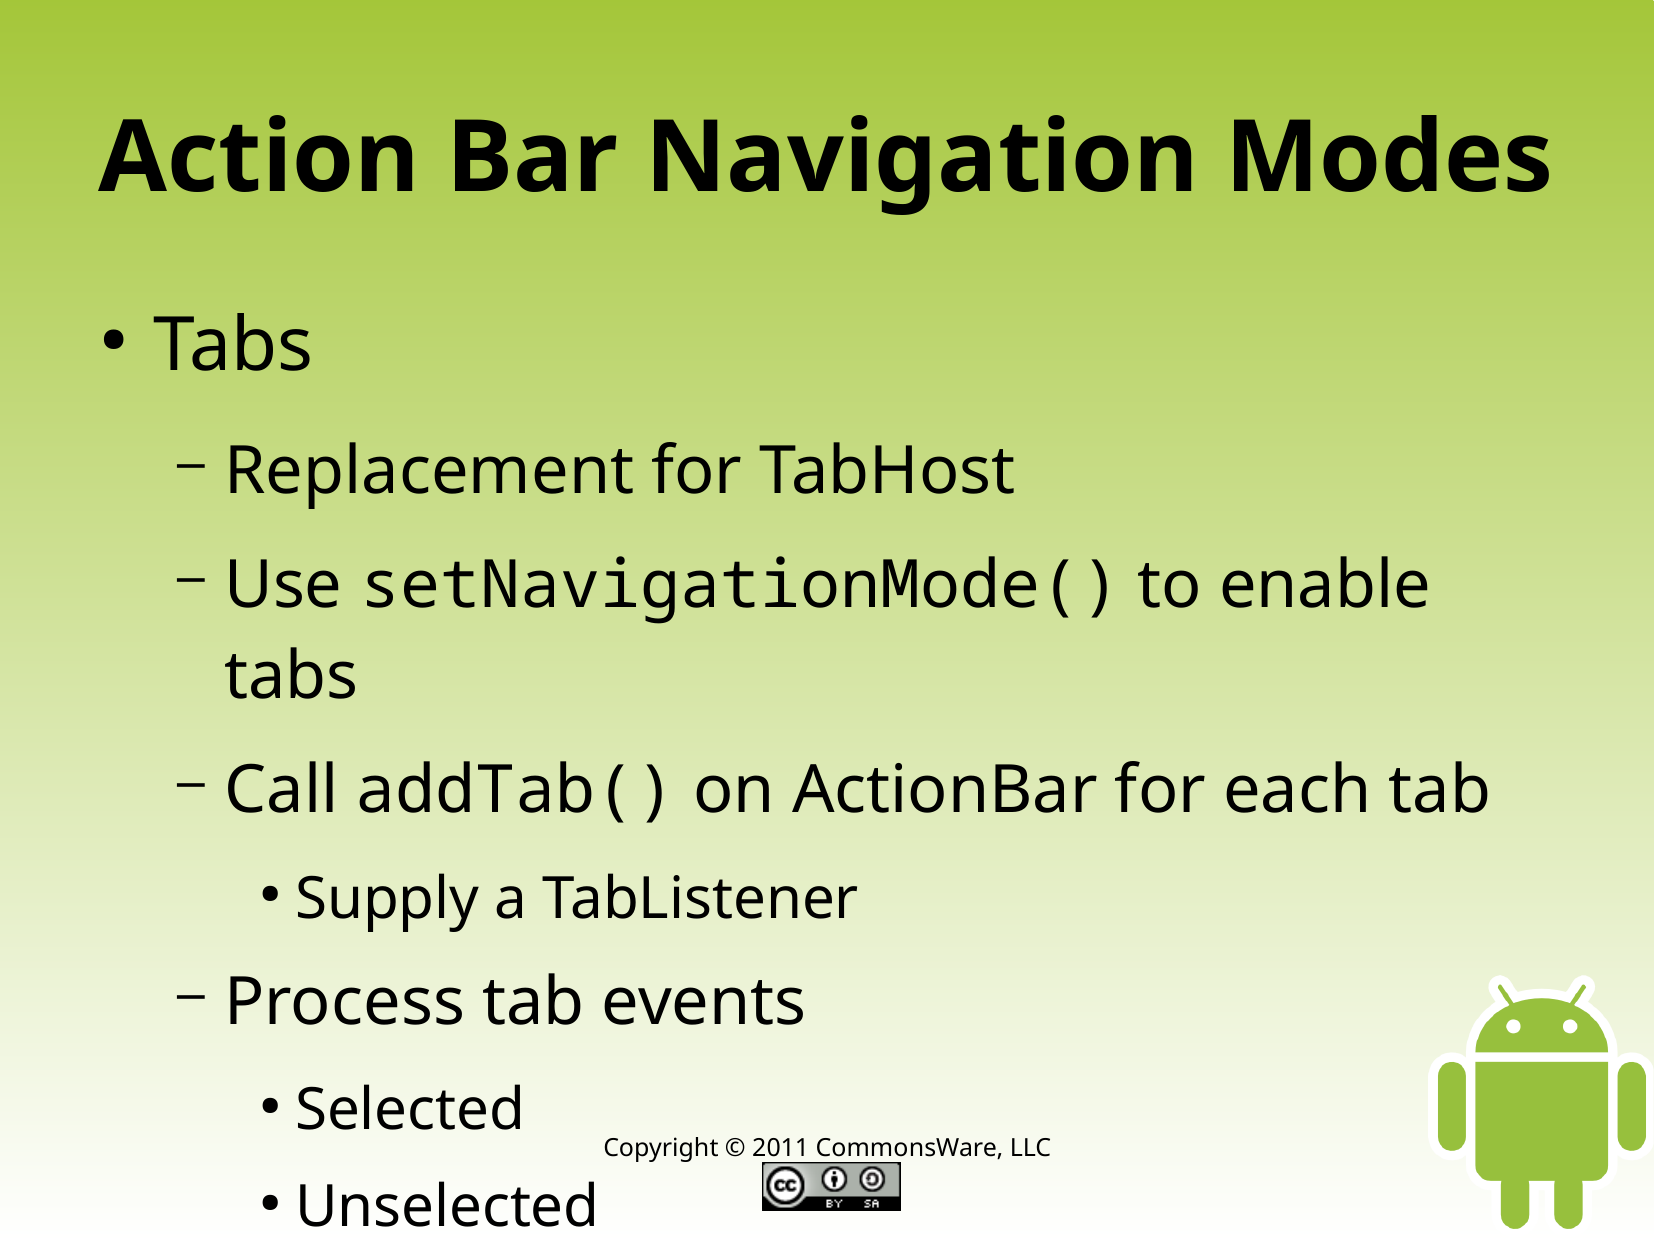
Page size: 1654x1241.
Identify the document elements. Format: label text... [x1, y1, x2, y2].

picture [1428, 975, 1654, 1238]
title Action Bar Navigation Modes [82, 49, 1571, 257]
picture [762, 1171, 901, 1211]
list Tabs Replacement for TabHost Use setNavigationMode() to enable tabs Call addTab() on ActionBar for each tab Supply a TabListener Process tab events Selected Unselected Reselected [82, 290, 1571, 1171]
